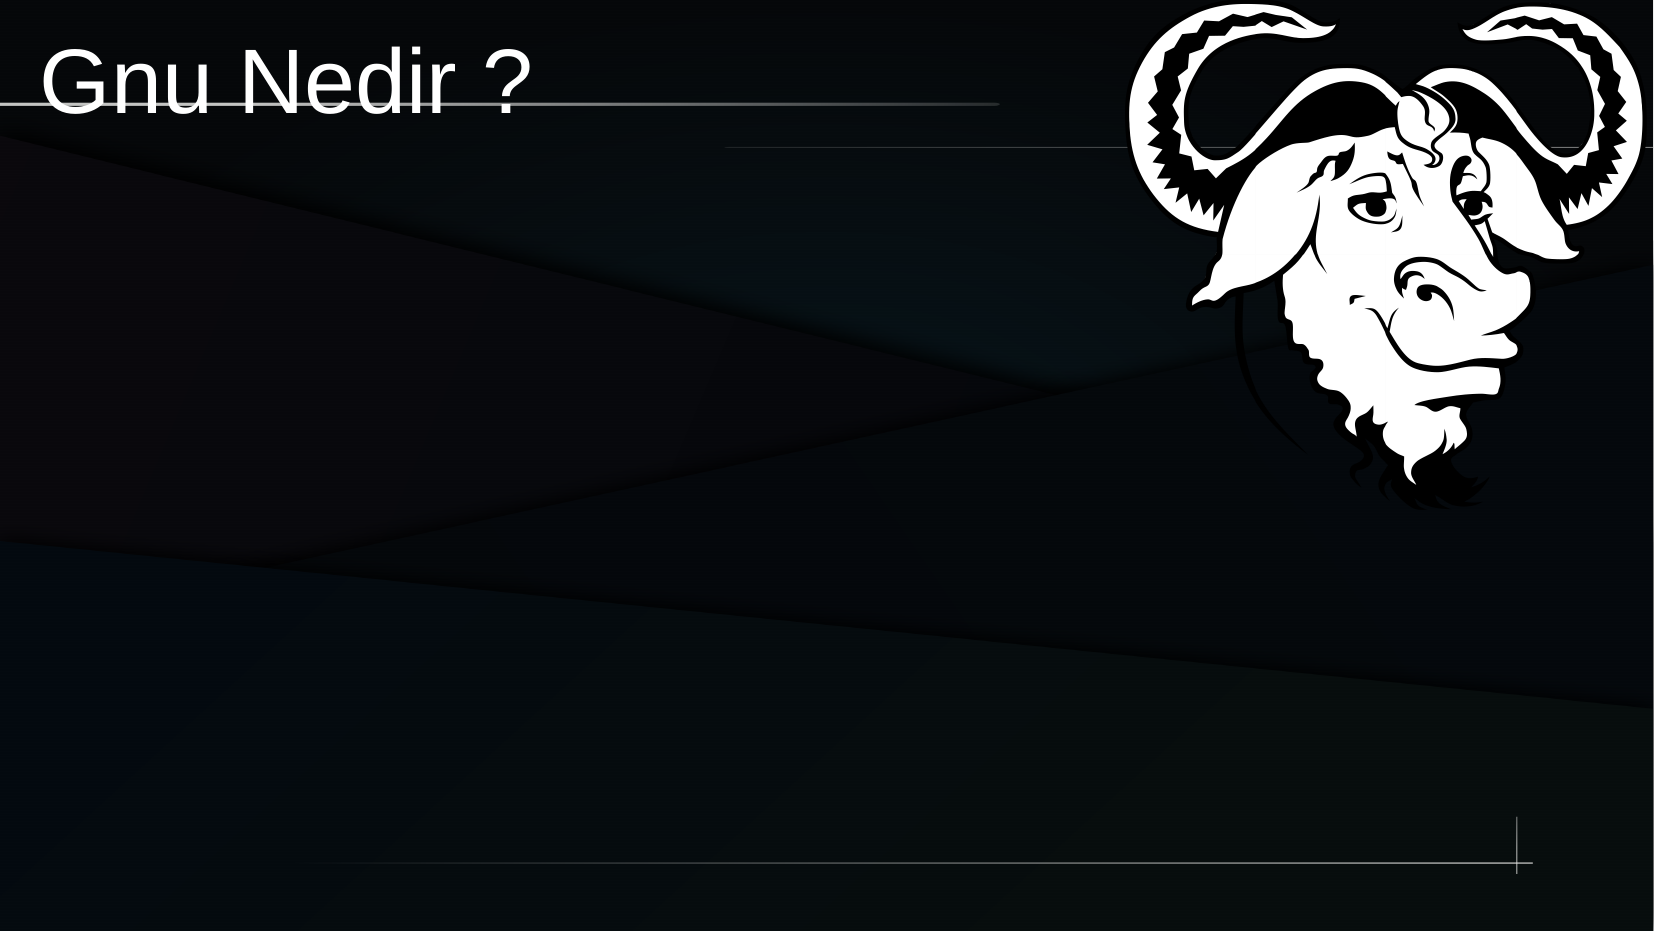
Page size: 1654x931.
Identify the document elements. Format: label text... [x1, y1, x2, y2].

picture [0, 0, 1654, 931]
title Gnu Nedir ? [40, 28, 1125, 136]
